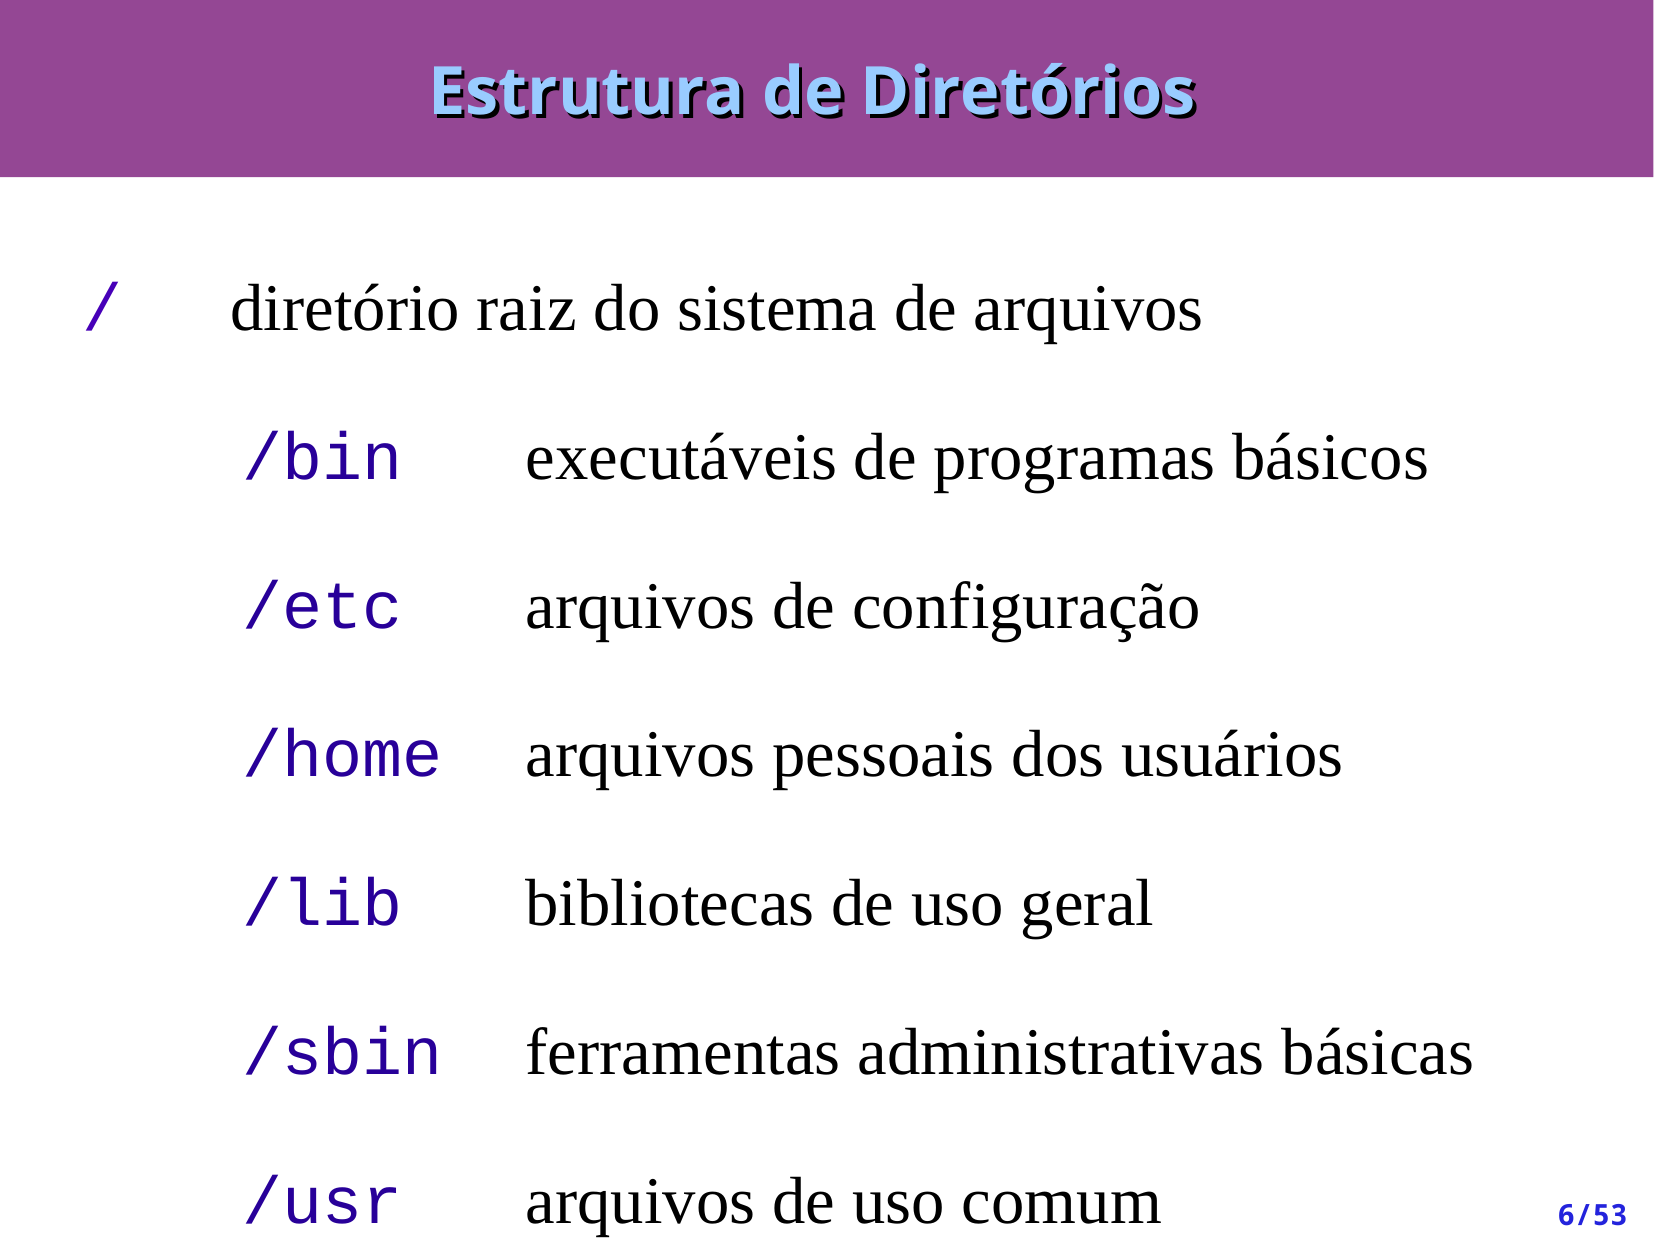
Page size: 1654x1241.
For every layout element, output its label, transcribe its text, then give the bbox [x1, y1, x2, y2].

title Estrutura de Diretórios [0, 0, 1654, 178]
list / diretório raiz do sistema de arquivos /bin executáveis de programas básicos /etc arquivos de configuração /home arquivos pessoais dos usuários /lib bibliotecas de uso geral /sbin ferramentas administrativas básicas /usr arquivos de uso comum [82, 231, 1571, 1207]
